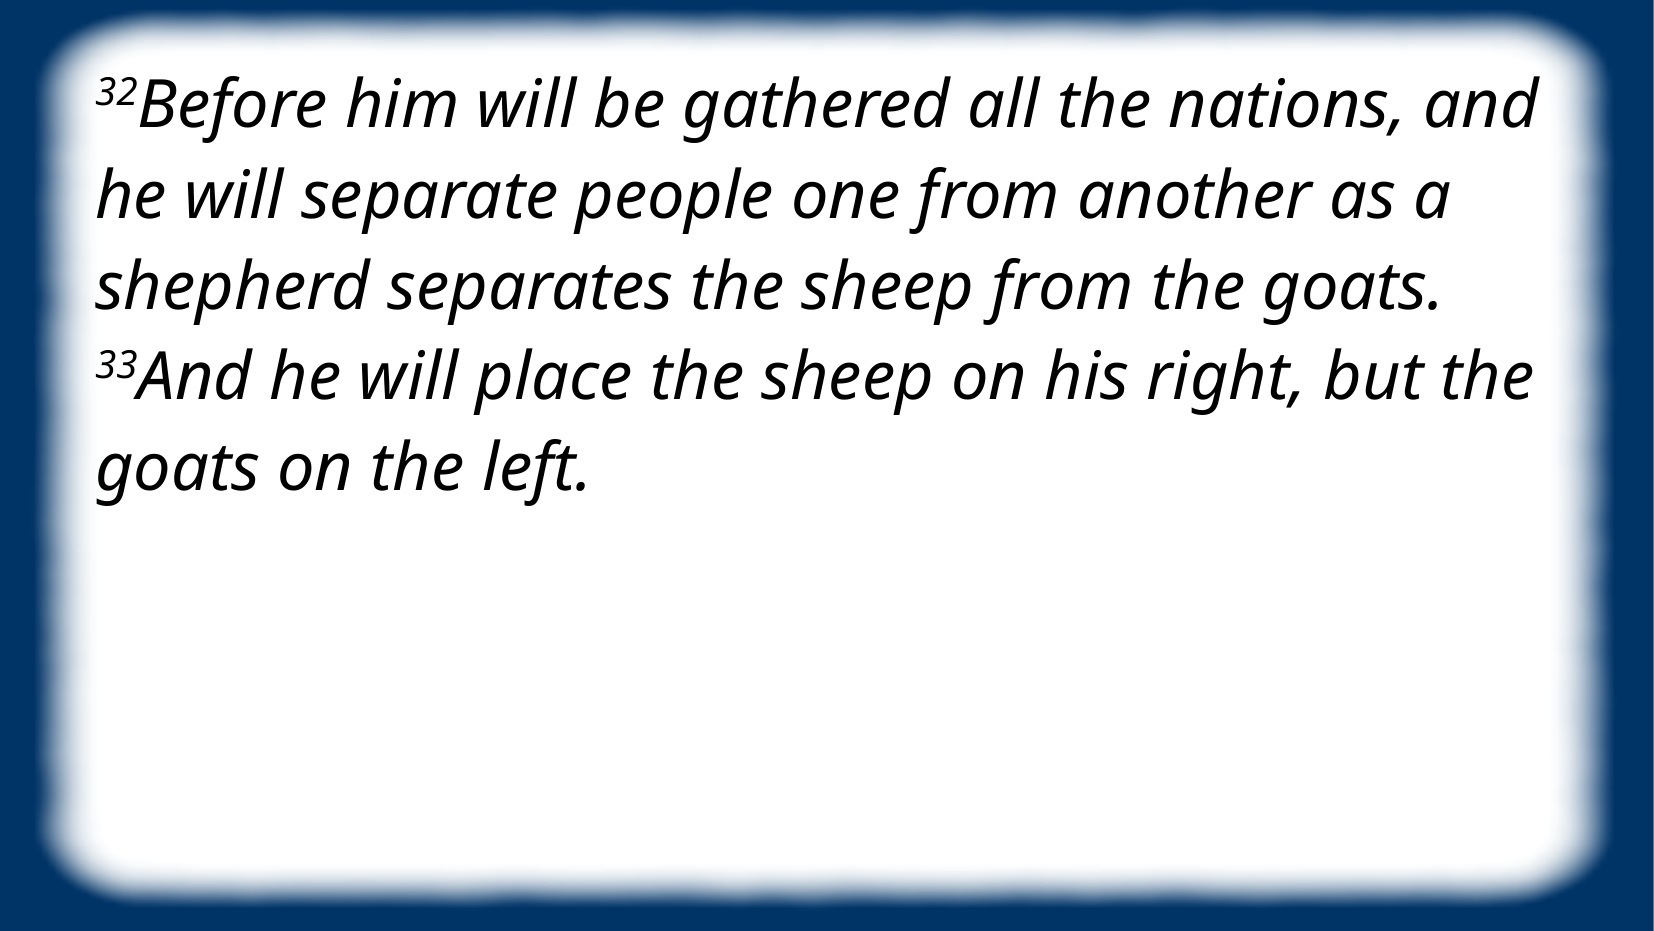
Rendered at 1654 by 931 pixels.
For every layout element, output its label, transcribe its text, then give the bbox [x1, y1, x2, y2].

text_box 32Before him will be gathered all the nations, and he will separate people one from another as a shepherd separates the sheep from the goats. 33And he will place the sheep on his right, but the goats on the left. [80, 49, 1566, 508]
picture [0, 0, 1654, 931]
